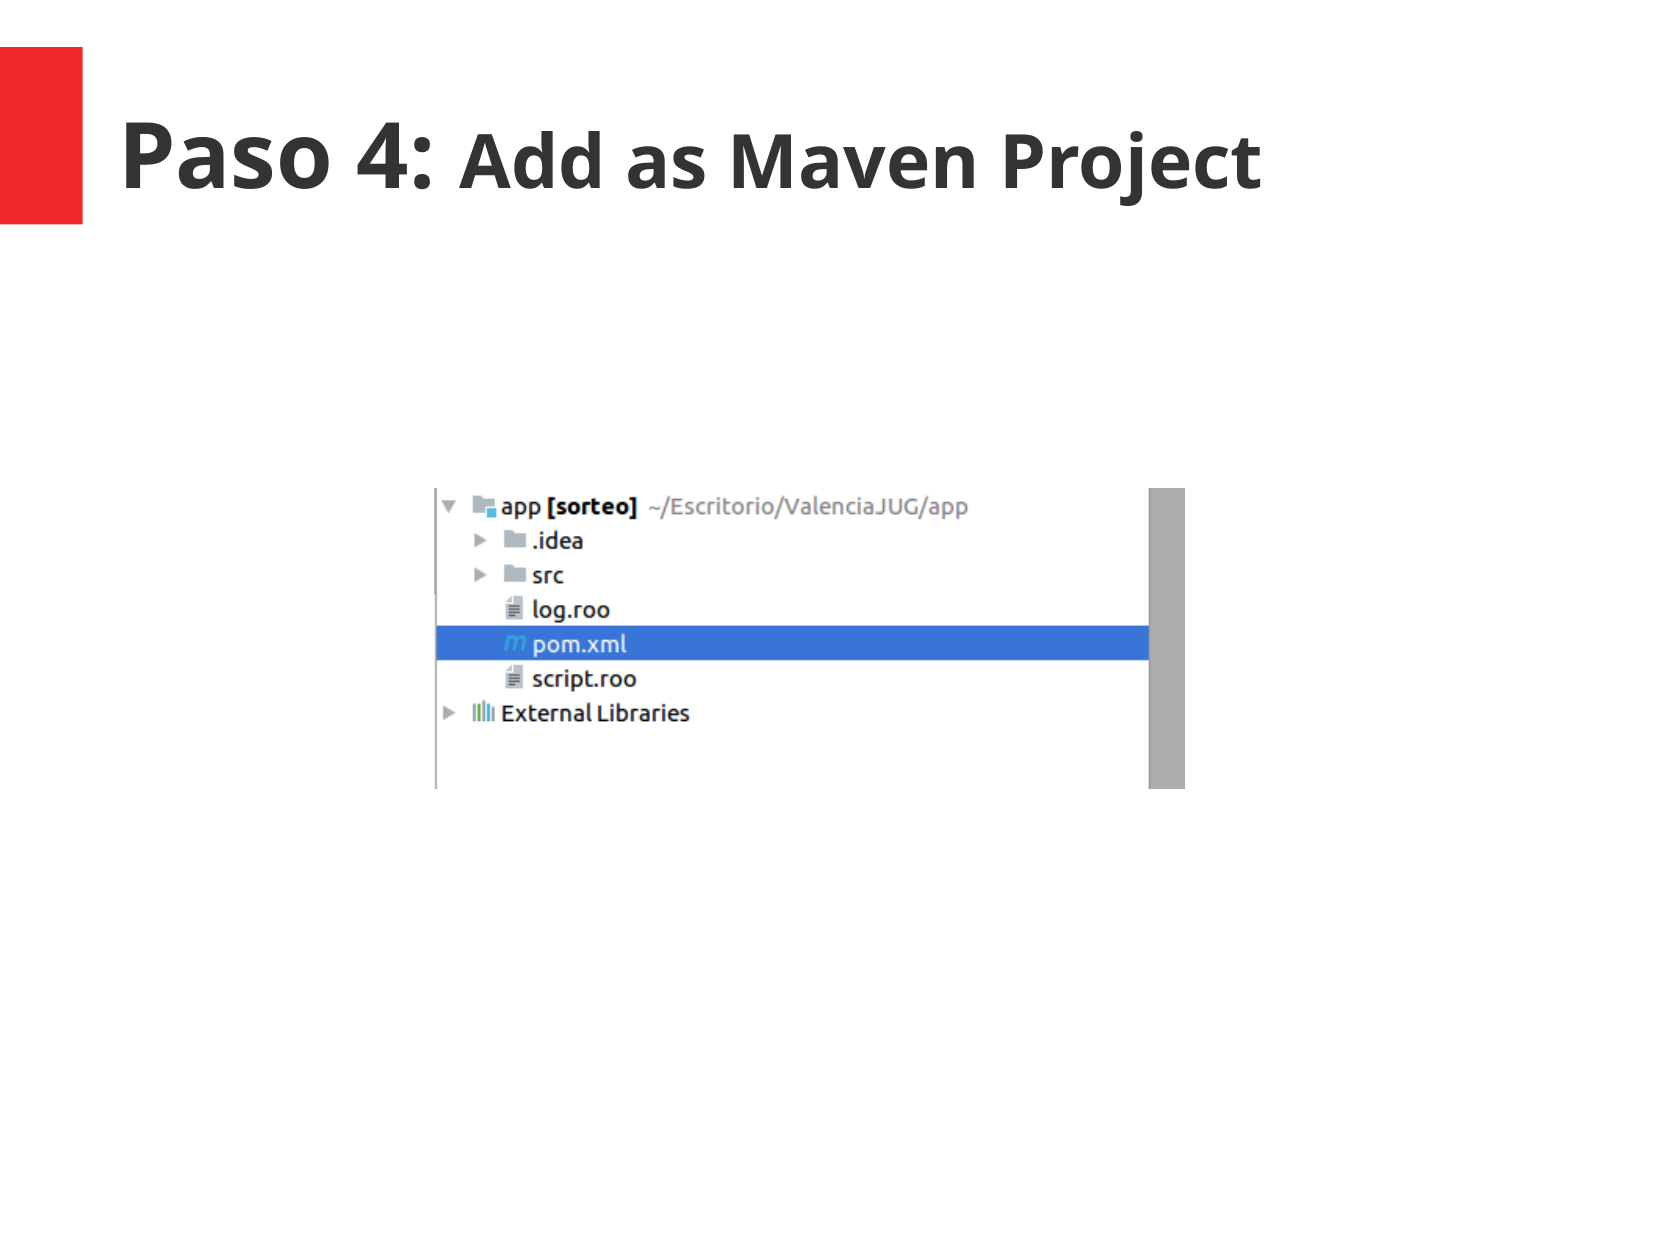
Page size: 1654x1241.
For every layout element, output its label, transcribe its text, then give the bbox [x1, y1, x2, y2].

picture [434, 488, 1185, 789]
title Paso 4: Add as Maven Project [118, 49, 1571, 257]
